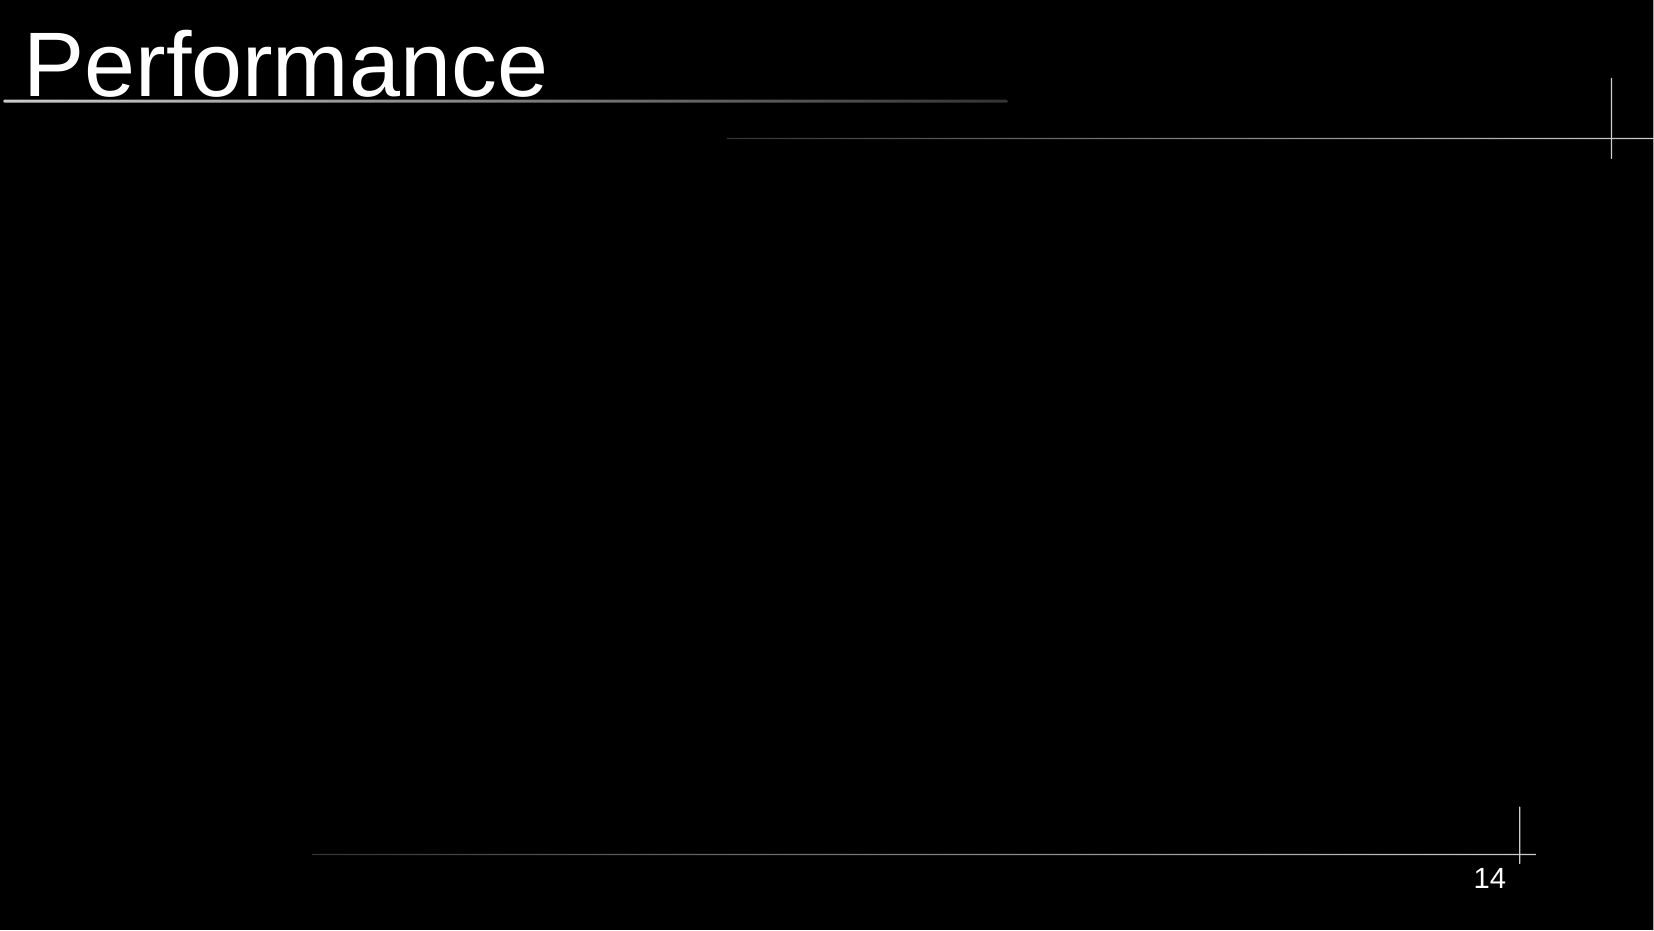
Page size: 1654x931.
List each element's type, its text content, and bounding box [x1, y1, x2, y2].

title Performance [23, 11, 1589, 119]
